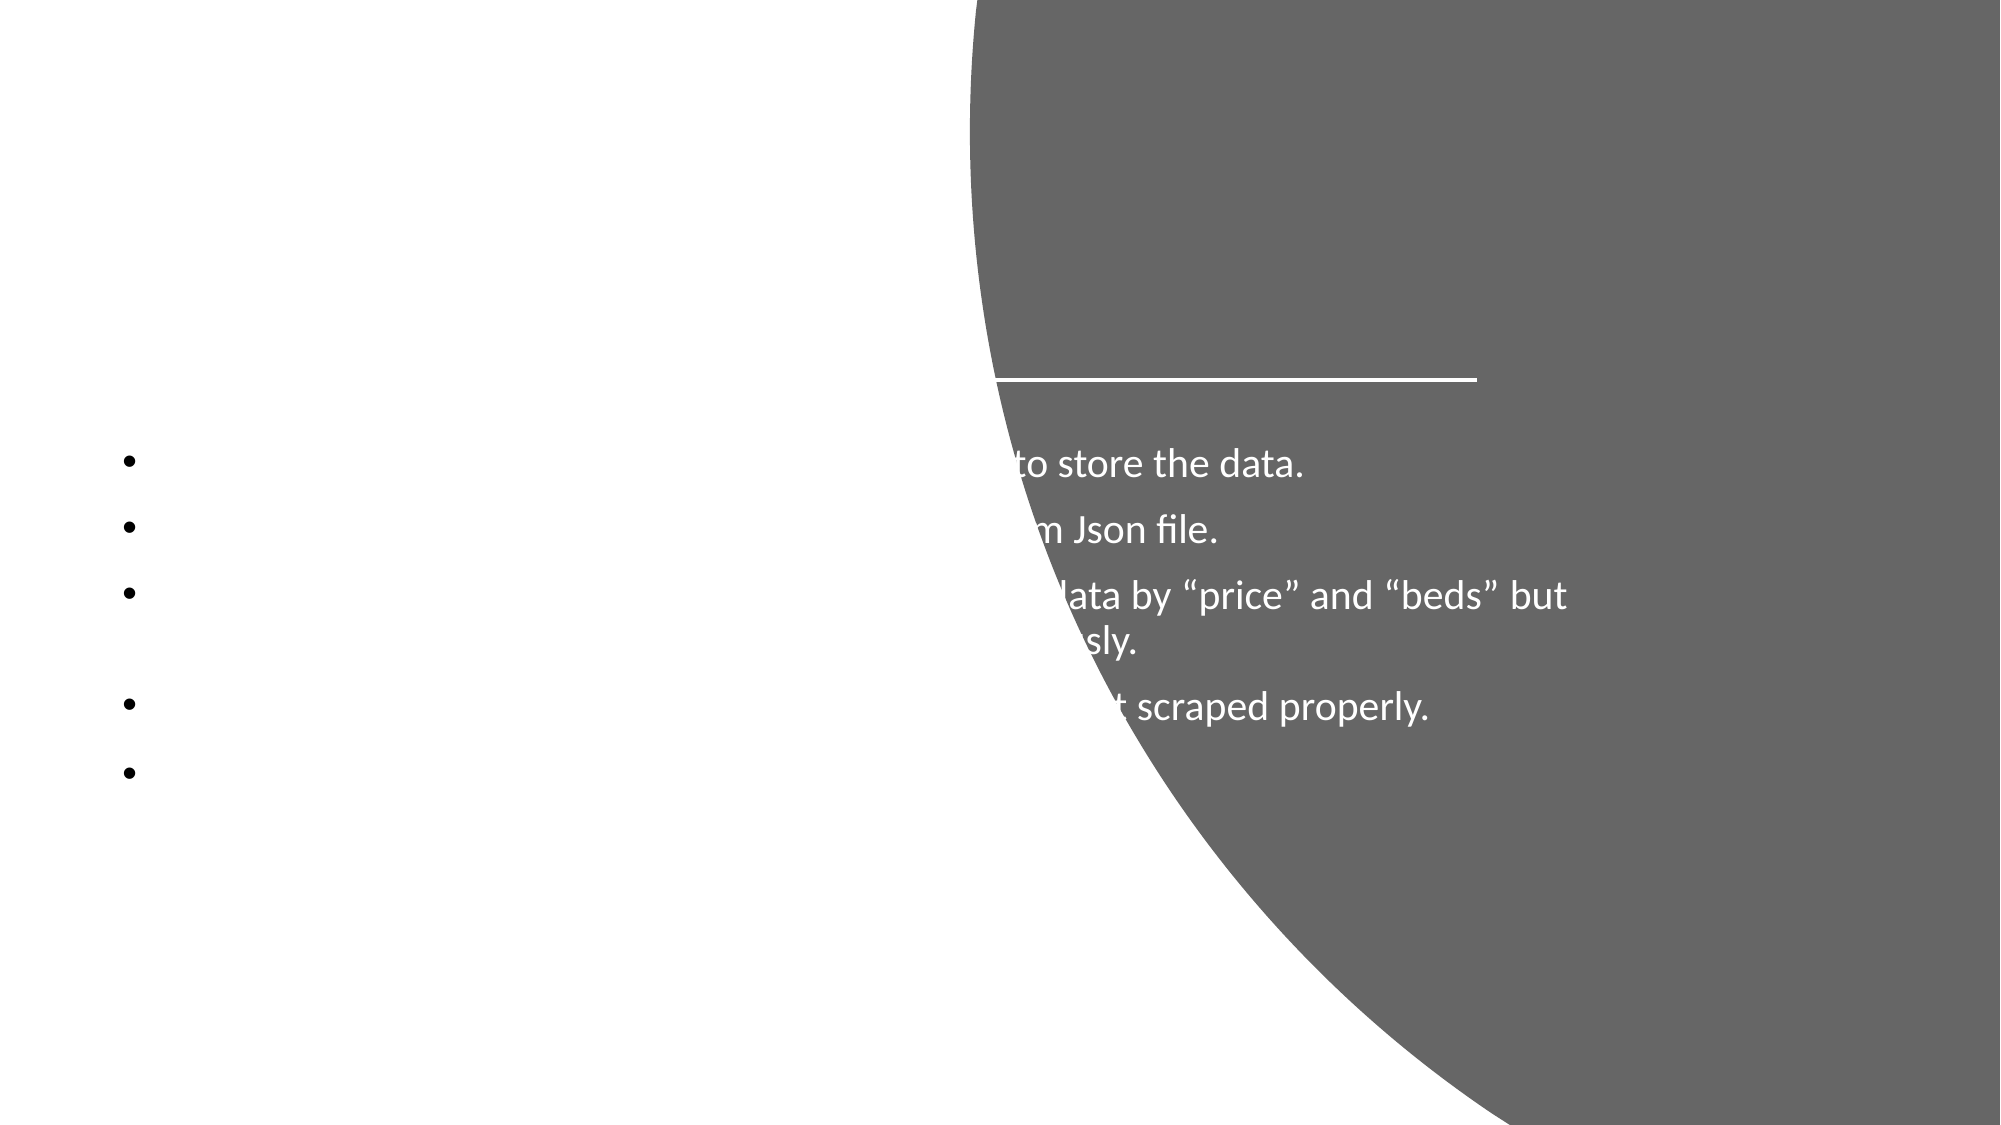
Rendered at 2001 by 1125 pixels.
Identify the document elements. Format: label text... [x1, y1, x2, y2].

text_box [972, 0, 2000, 1125]
title Limitations: [107, 59, 1586, 327]
list We do not have backend database; we are unable to store the data. We have used Jquery filters for filtering the data from Json file. Only two filters were used to filter the home listings data by “price” and “beds” but we were not able to use both the filters simultaneously. After scraping the data, the links for few images were not scraped properly. [107, 433, 1586, 980]
